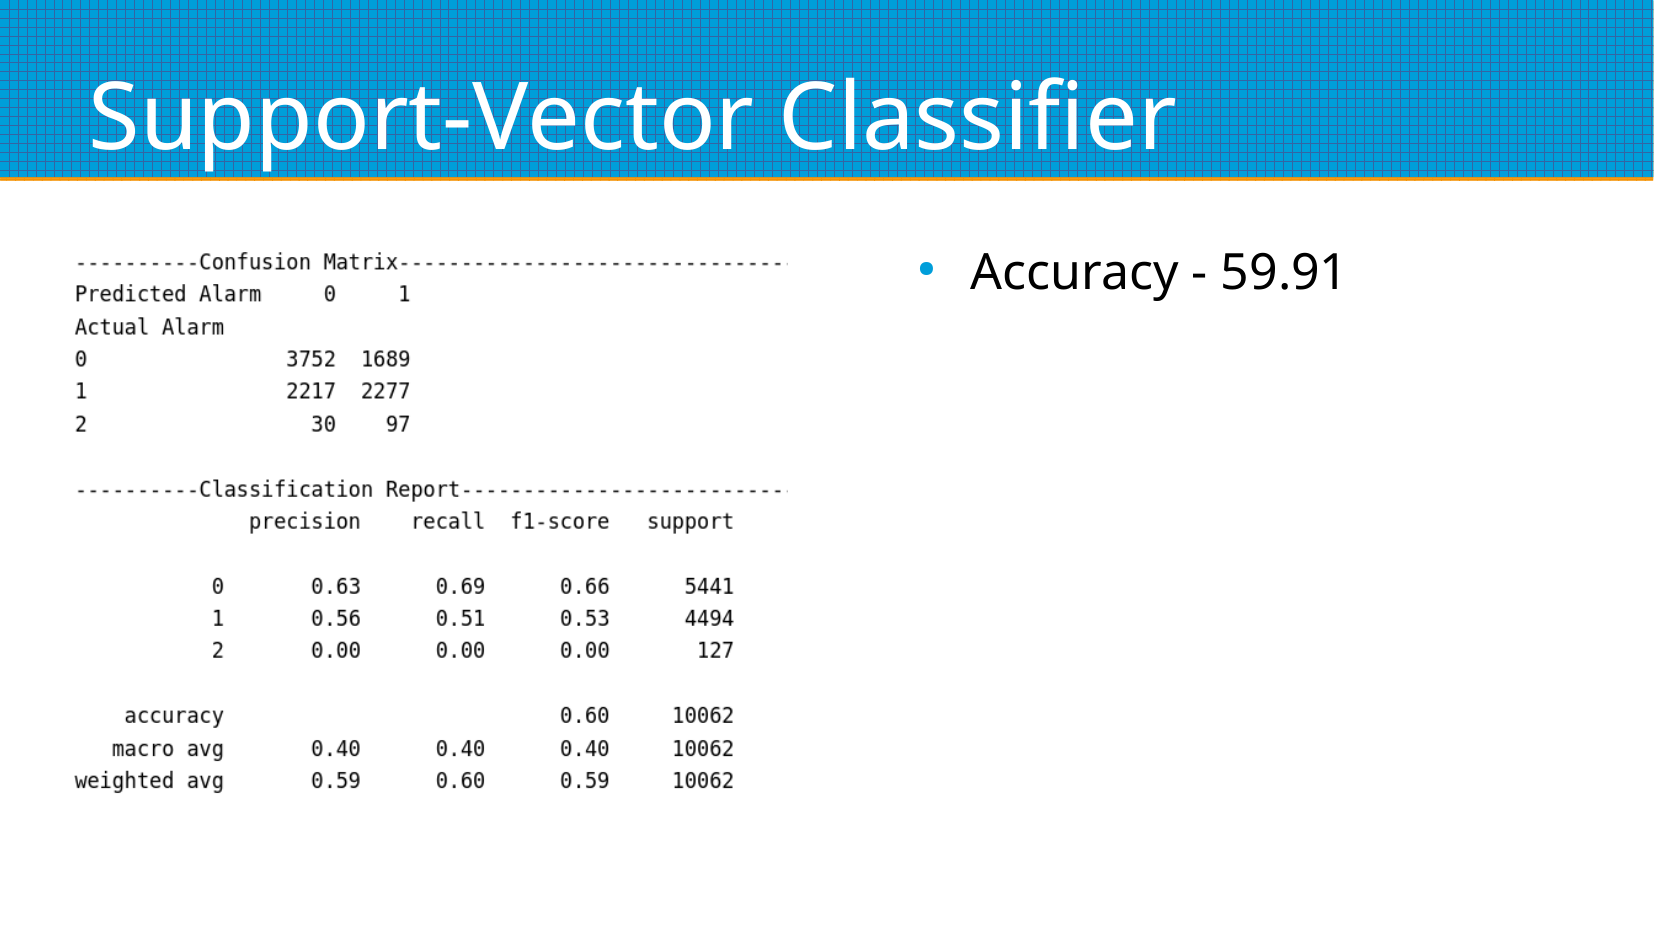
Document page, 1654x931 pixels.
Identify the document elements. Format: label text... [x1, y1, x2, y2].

picture [46, 197, 788, 826]
list Accuracy - 59.91 [900, 236, 1565, 813]
title Support-Vector Classifier [88, 14, 1565, 178]
